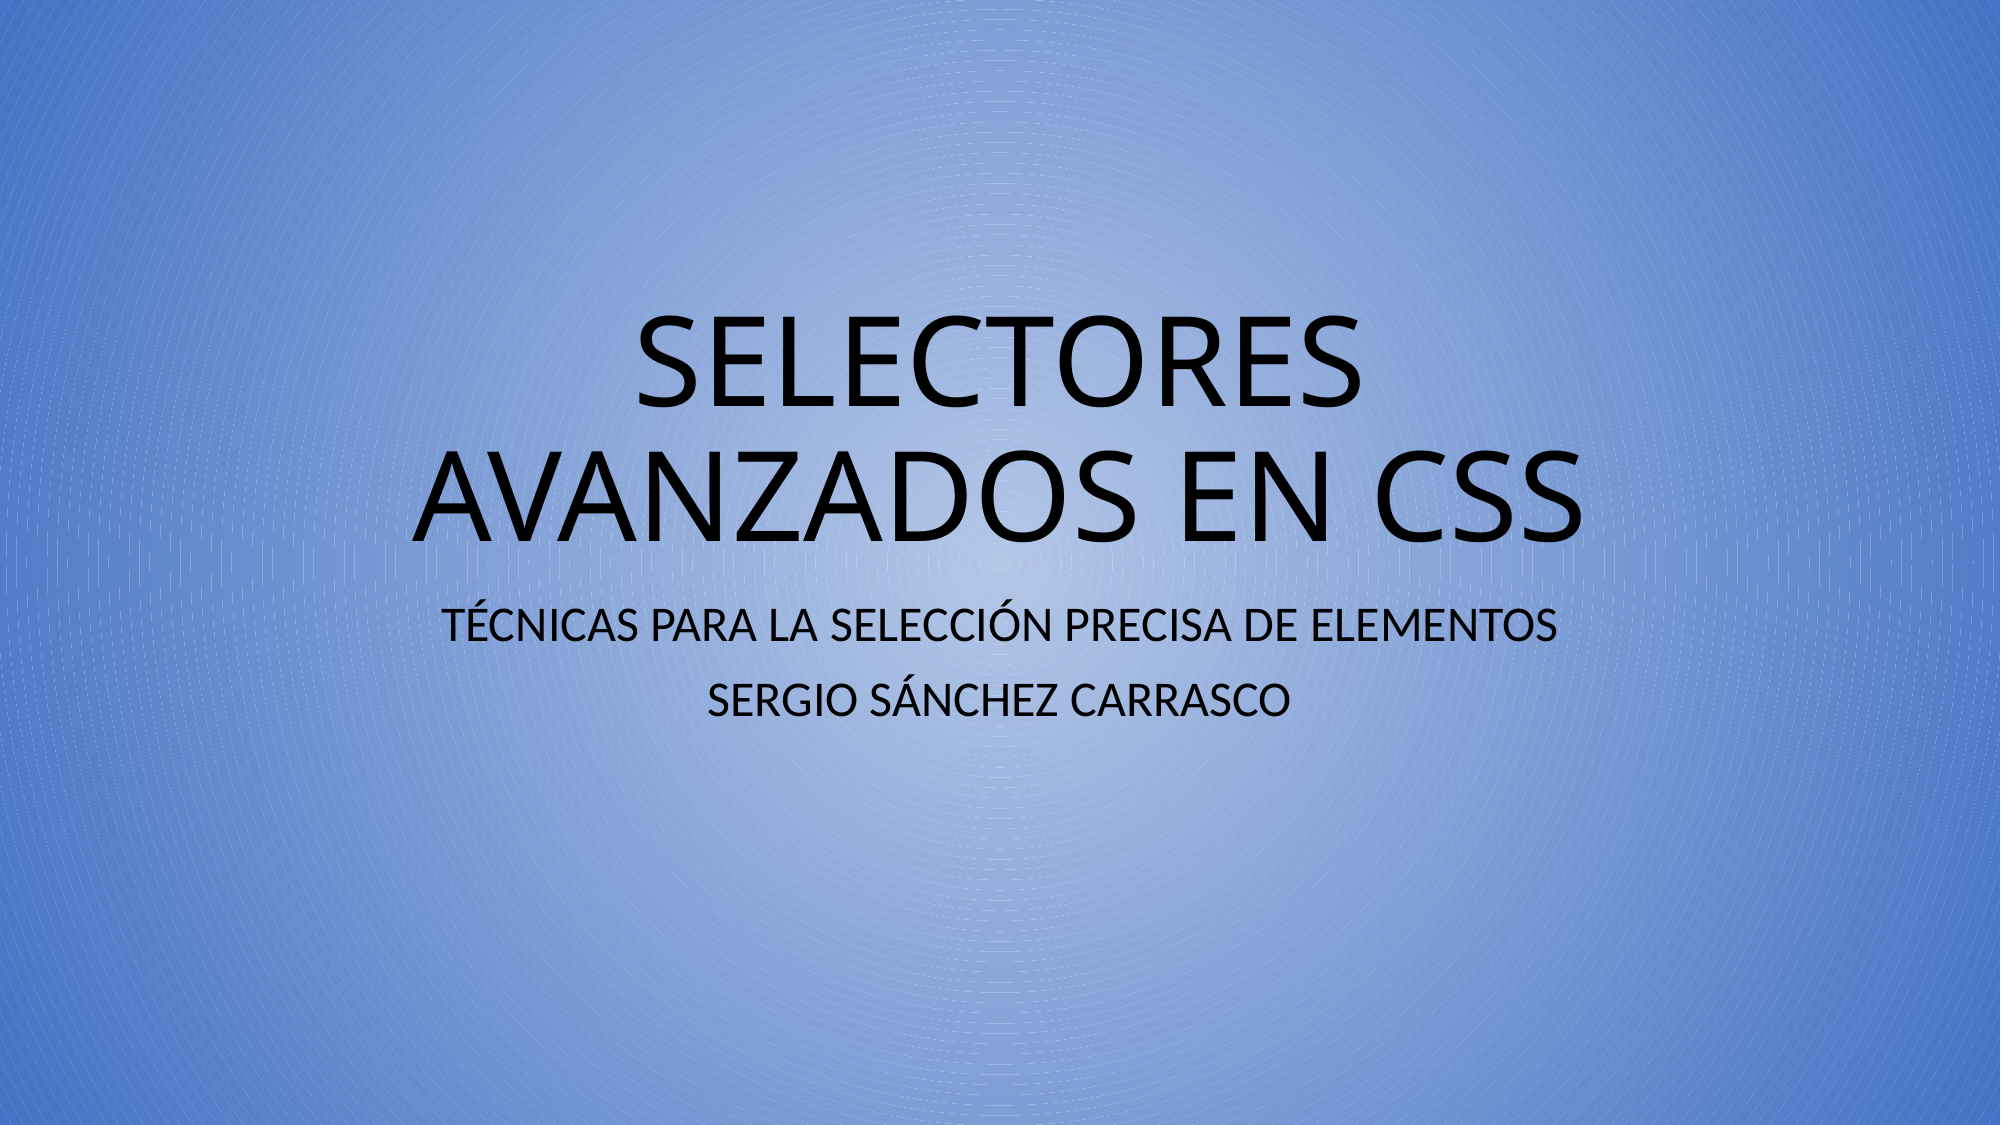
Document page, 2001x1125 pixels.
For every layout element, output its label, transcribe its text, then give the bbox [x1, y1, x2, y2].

title SELECTORES AVANZADOS EN CSS [249, 184, 1750, 576]
subtitle TÉCNICAS PARA LA SELECCIÓN PRECISA DE ELEMENTOS SERGIO SÁNCHEZ CARRASCO [249, 590, 1750, 863]
